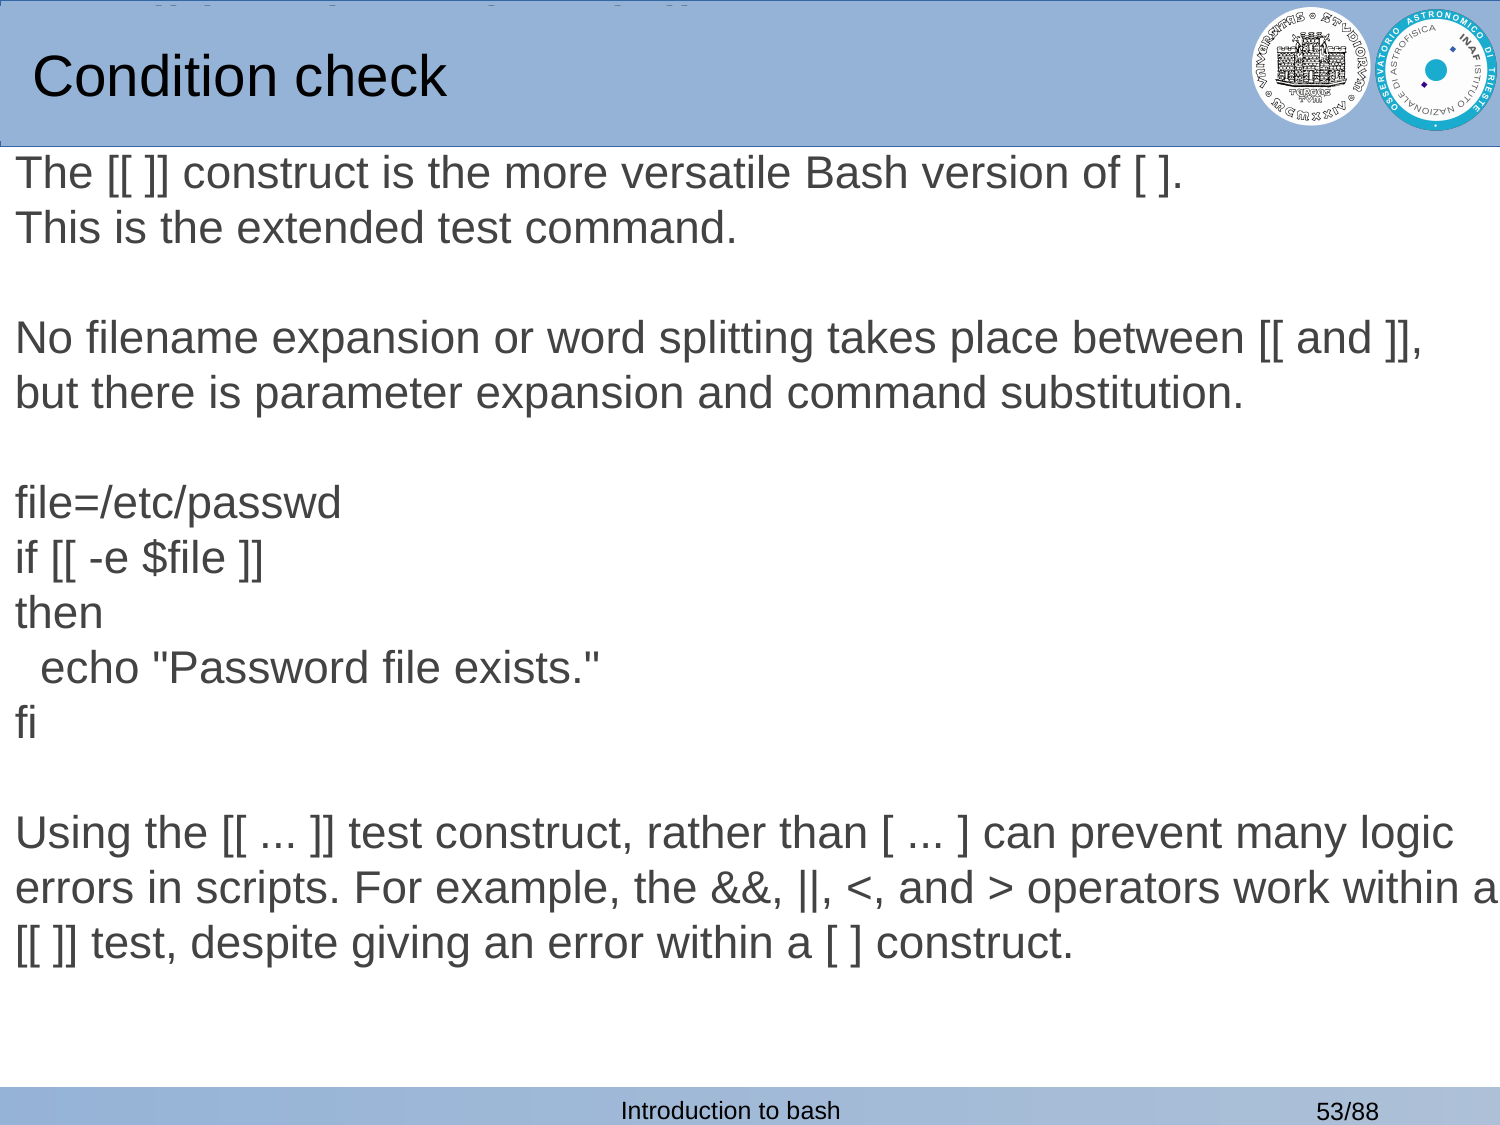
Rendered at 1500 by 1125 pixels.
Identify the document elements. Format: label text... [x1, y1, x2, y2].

list The [[ ]] construct is the more versatile Bash version of [ ]. This is the extended test command. No filename expansion or word splitting takes place between [[ and ]], but there is parameter expansion and command substitution. file=/etc/passwd if [[ -e $file ]] then echo "Password file exists." fi Using the [[ ... ]] test construct, rather than [ ... ] can prevent many logic errors in scripts. For example, the &&, ||, <, and > operators work within a [[ ]] test, despite giving an error within a [ ] construct. [0, 135, 1500, 1081]
title Traditional service delivery [0, 0, 1500, 135]
text_box Condition check [0, 5, 1232, 141]
